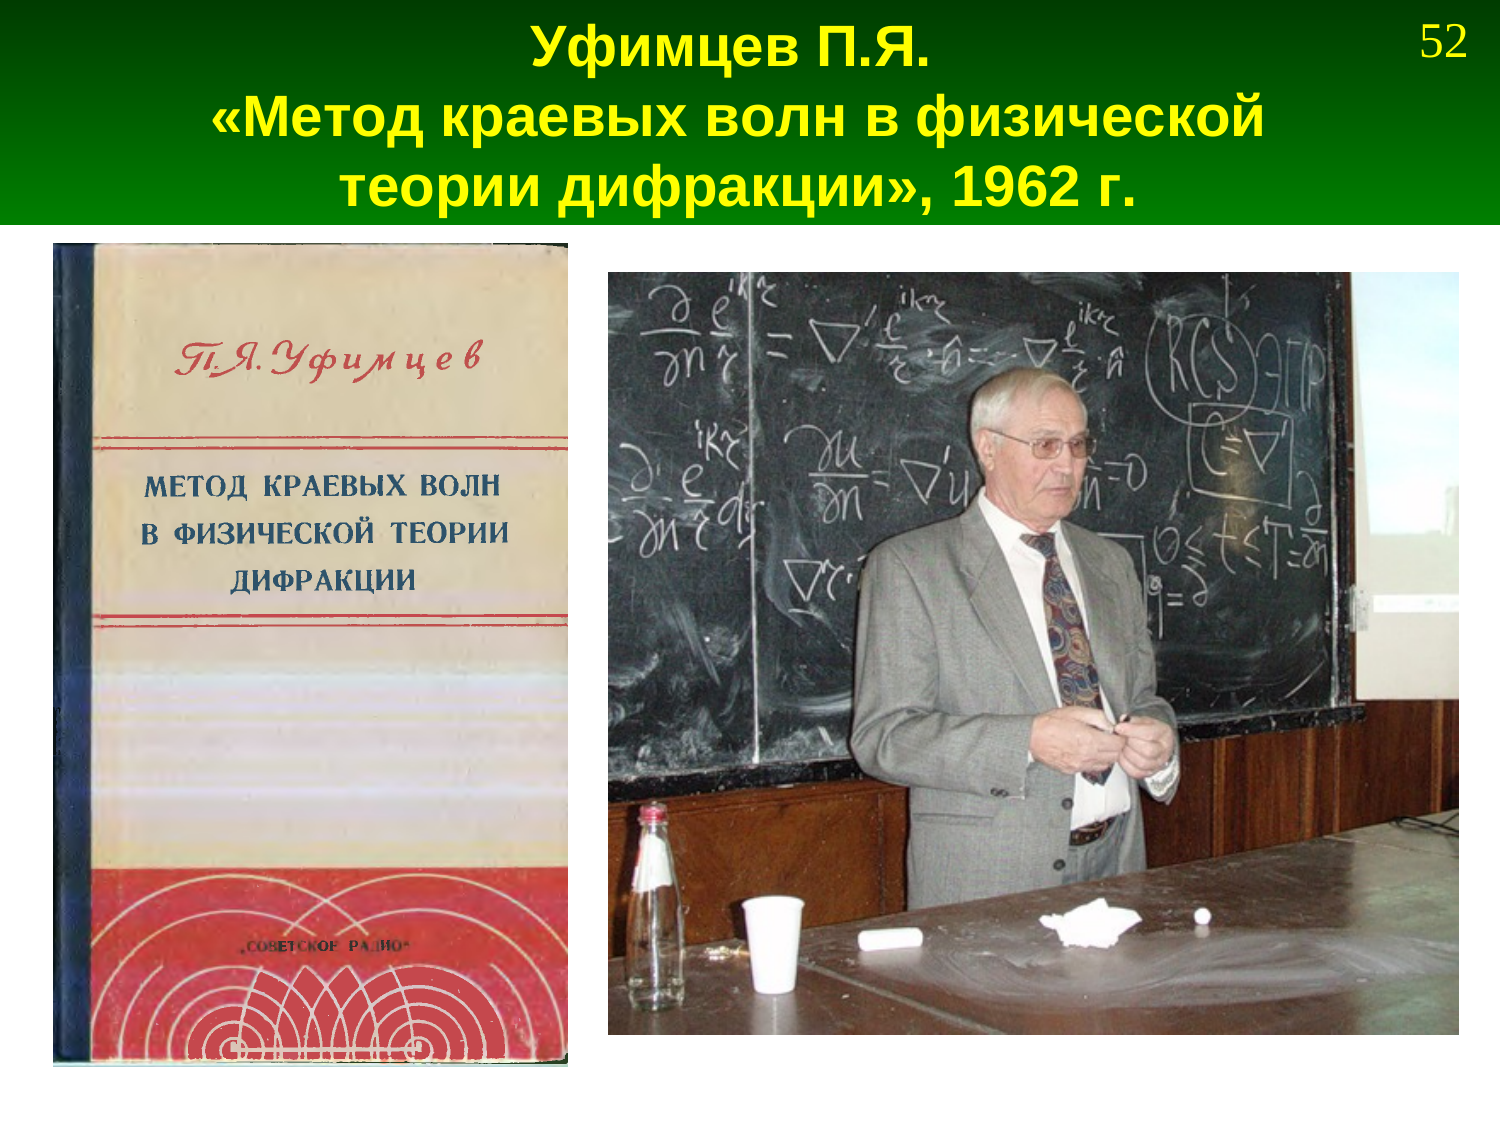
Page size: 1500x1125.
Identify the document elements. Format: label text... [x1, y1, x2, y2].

picture [53, 243, 568, 1067]
title Уфимцев П.Я. «Метод краевых волн в физической теории дифракции», 1962 г. [88, 0, 1389, 226]
picture [608, 272, 1459, 1035]
